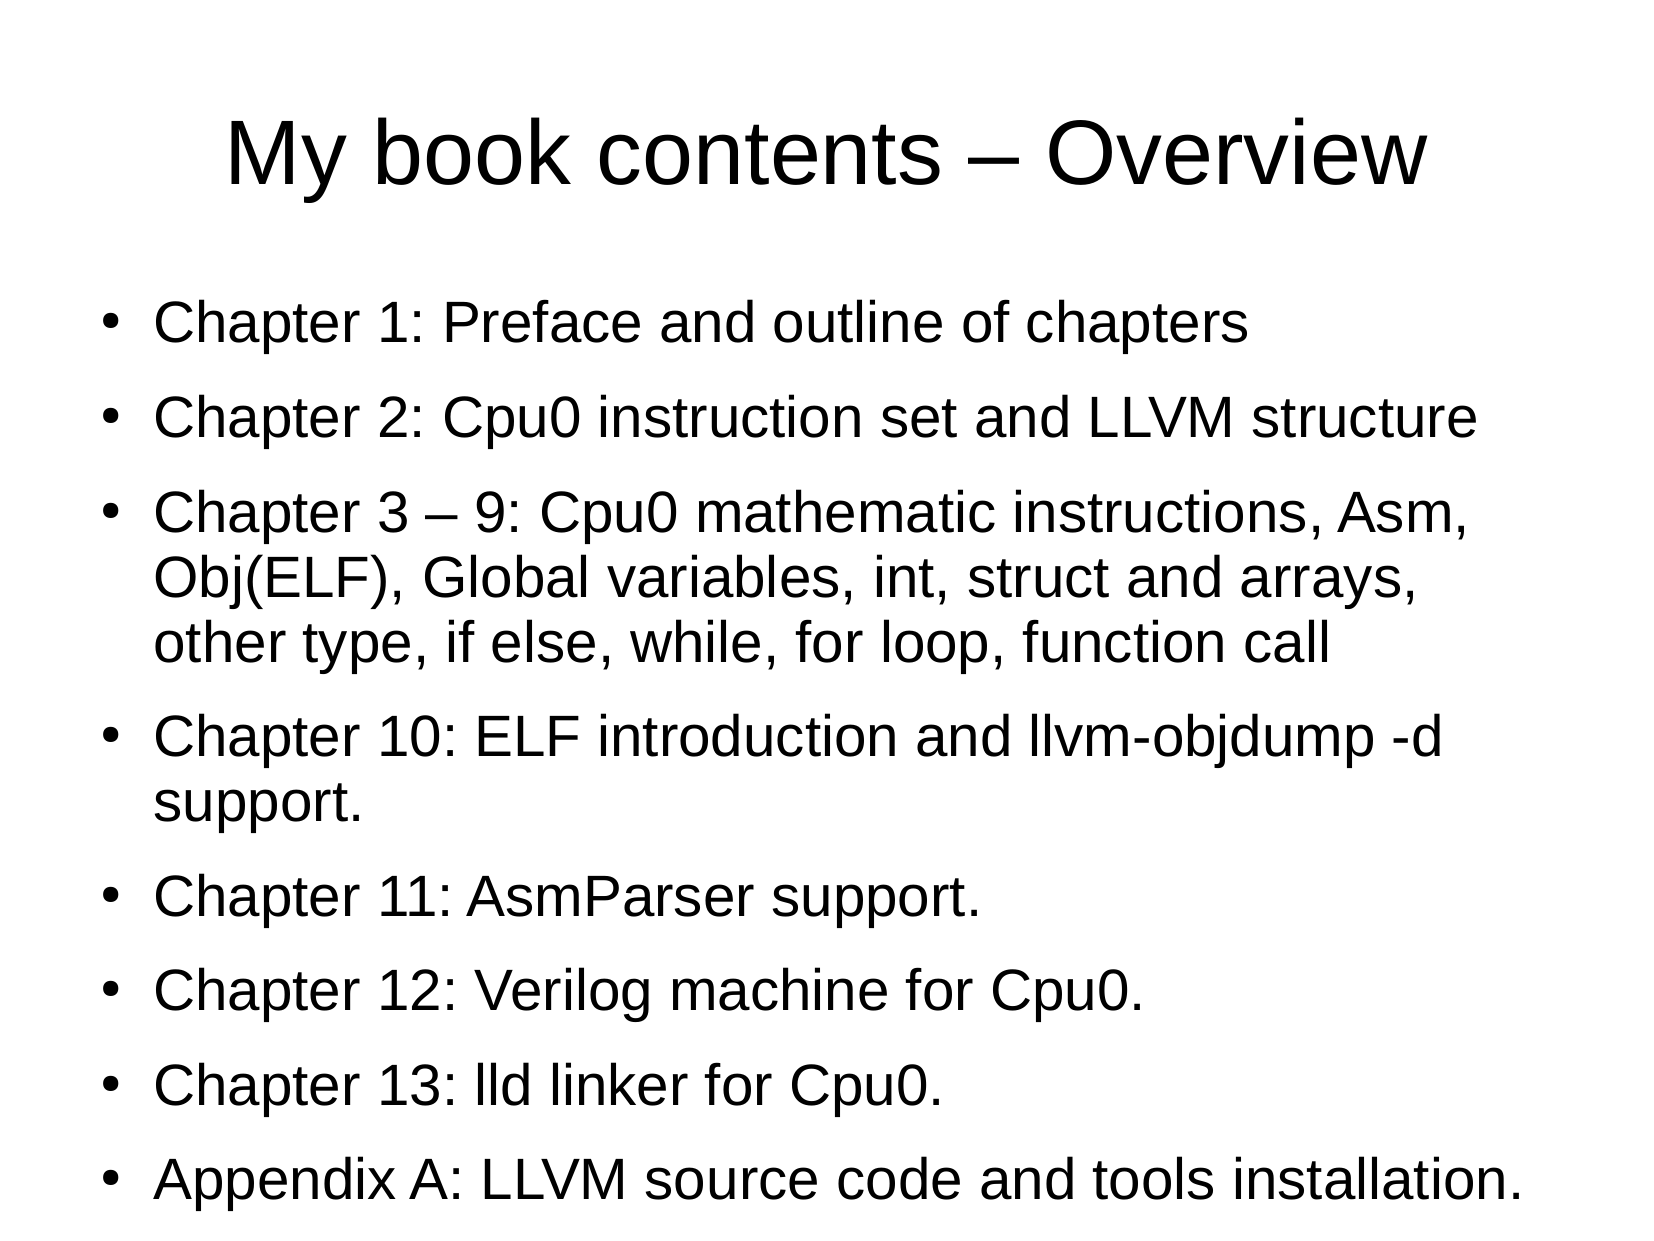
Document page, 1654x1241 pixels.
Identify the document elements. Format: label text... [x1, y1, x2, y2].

list Chapter 1: Preface and outline of chapters Chapter 2: Cpu0 instruction set and LLVM structure Chapter 3 – 9: Cpu0 mathematic instructions, Asm, Obj(ELF), Global variables, int, struct and arrays, other type, if else, while, for loop, function call Chapter 10: ELF introduction and llvm-objdump -d support. Chapter 11: AsmParser support. Chapter 12: Verilog machine for Cpu0. Chapter 13: lld linker for Cpu0. Appendix A: LLVM source code and tools installation. [82, 290, 1538, 1096]
title My book contents – Overview [82, 49, 1571, 257]
